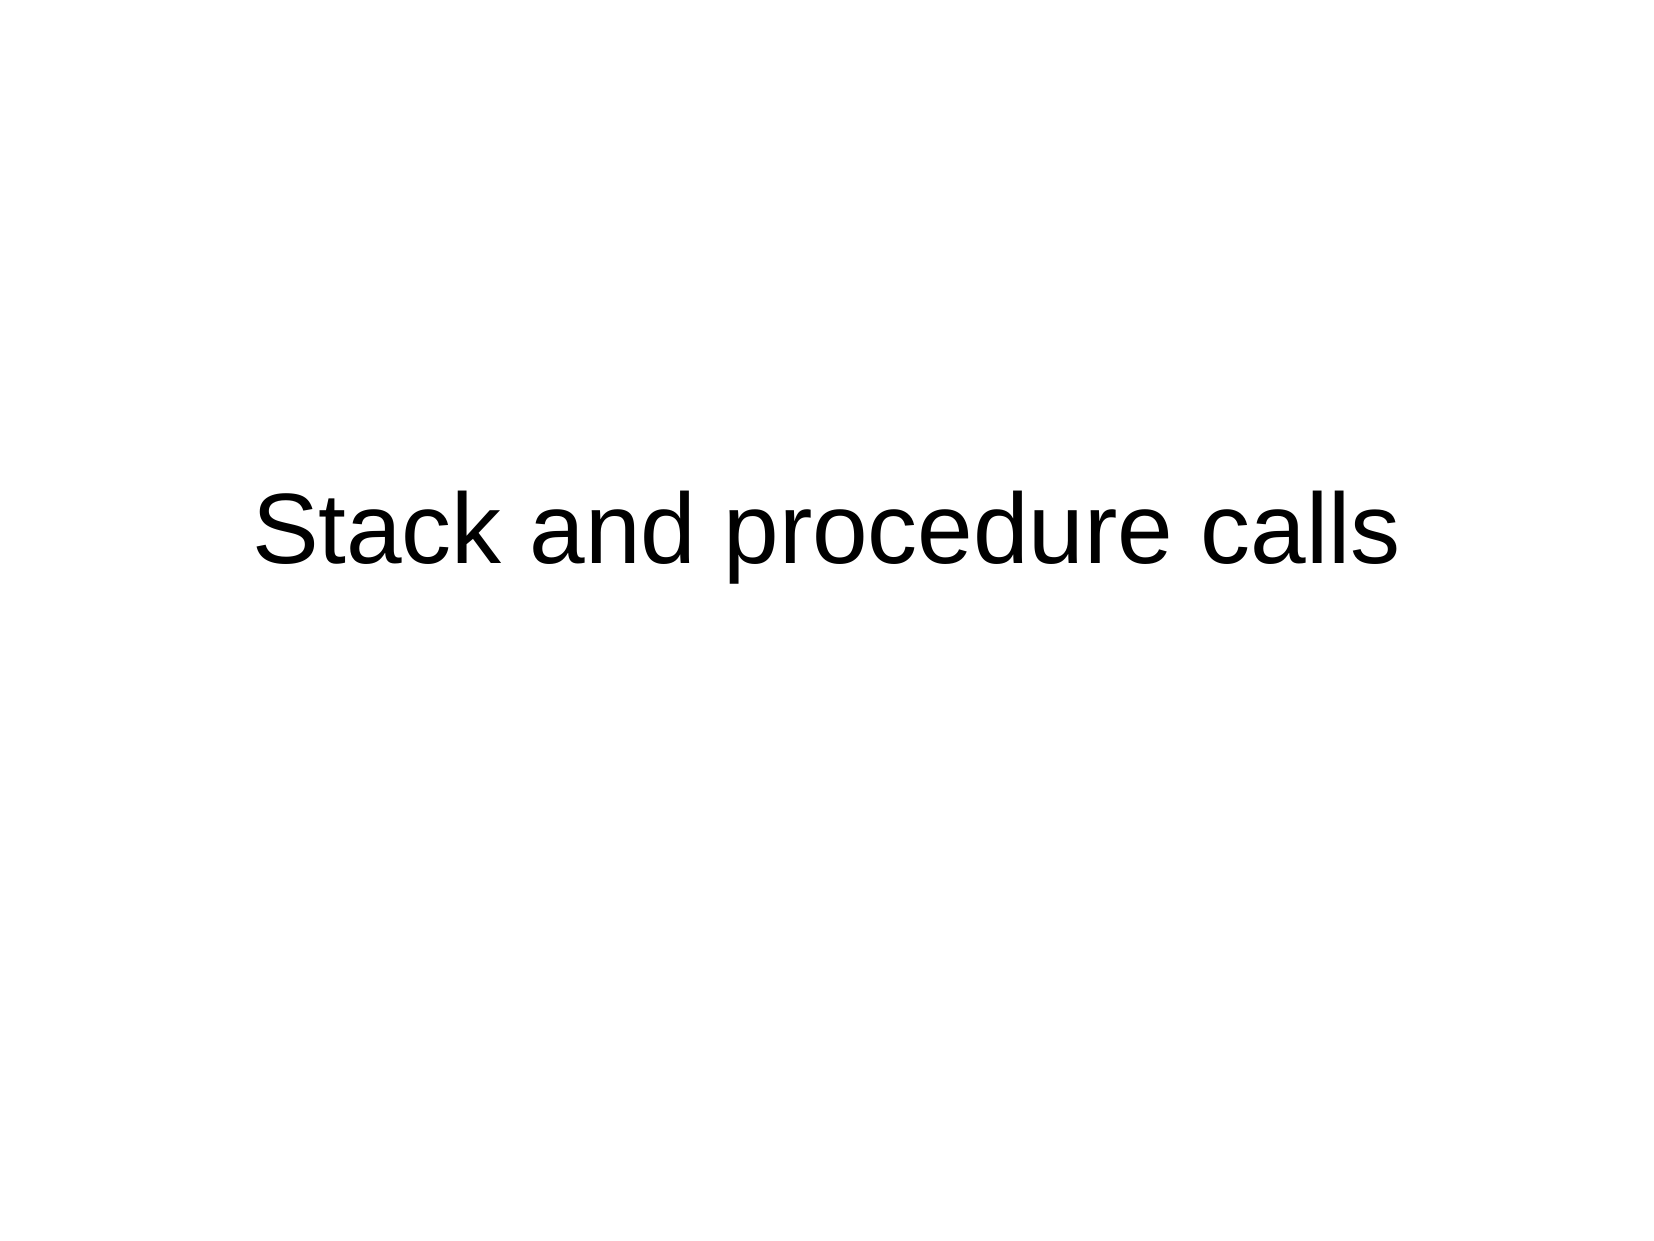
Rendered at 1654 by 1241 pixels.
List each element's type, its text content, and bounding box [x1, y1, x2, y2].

subtitle Stack and procedure calls [82, 49, 1571, 1010]
